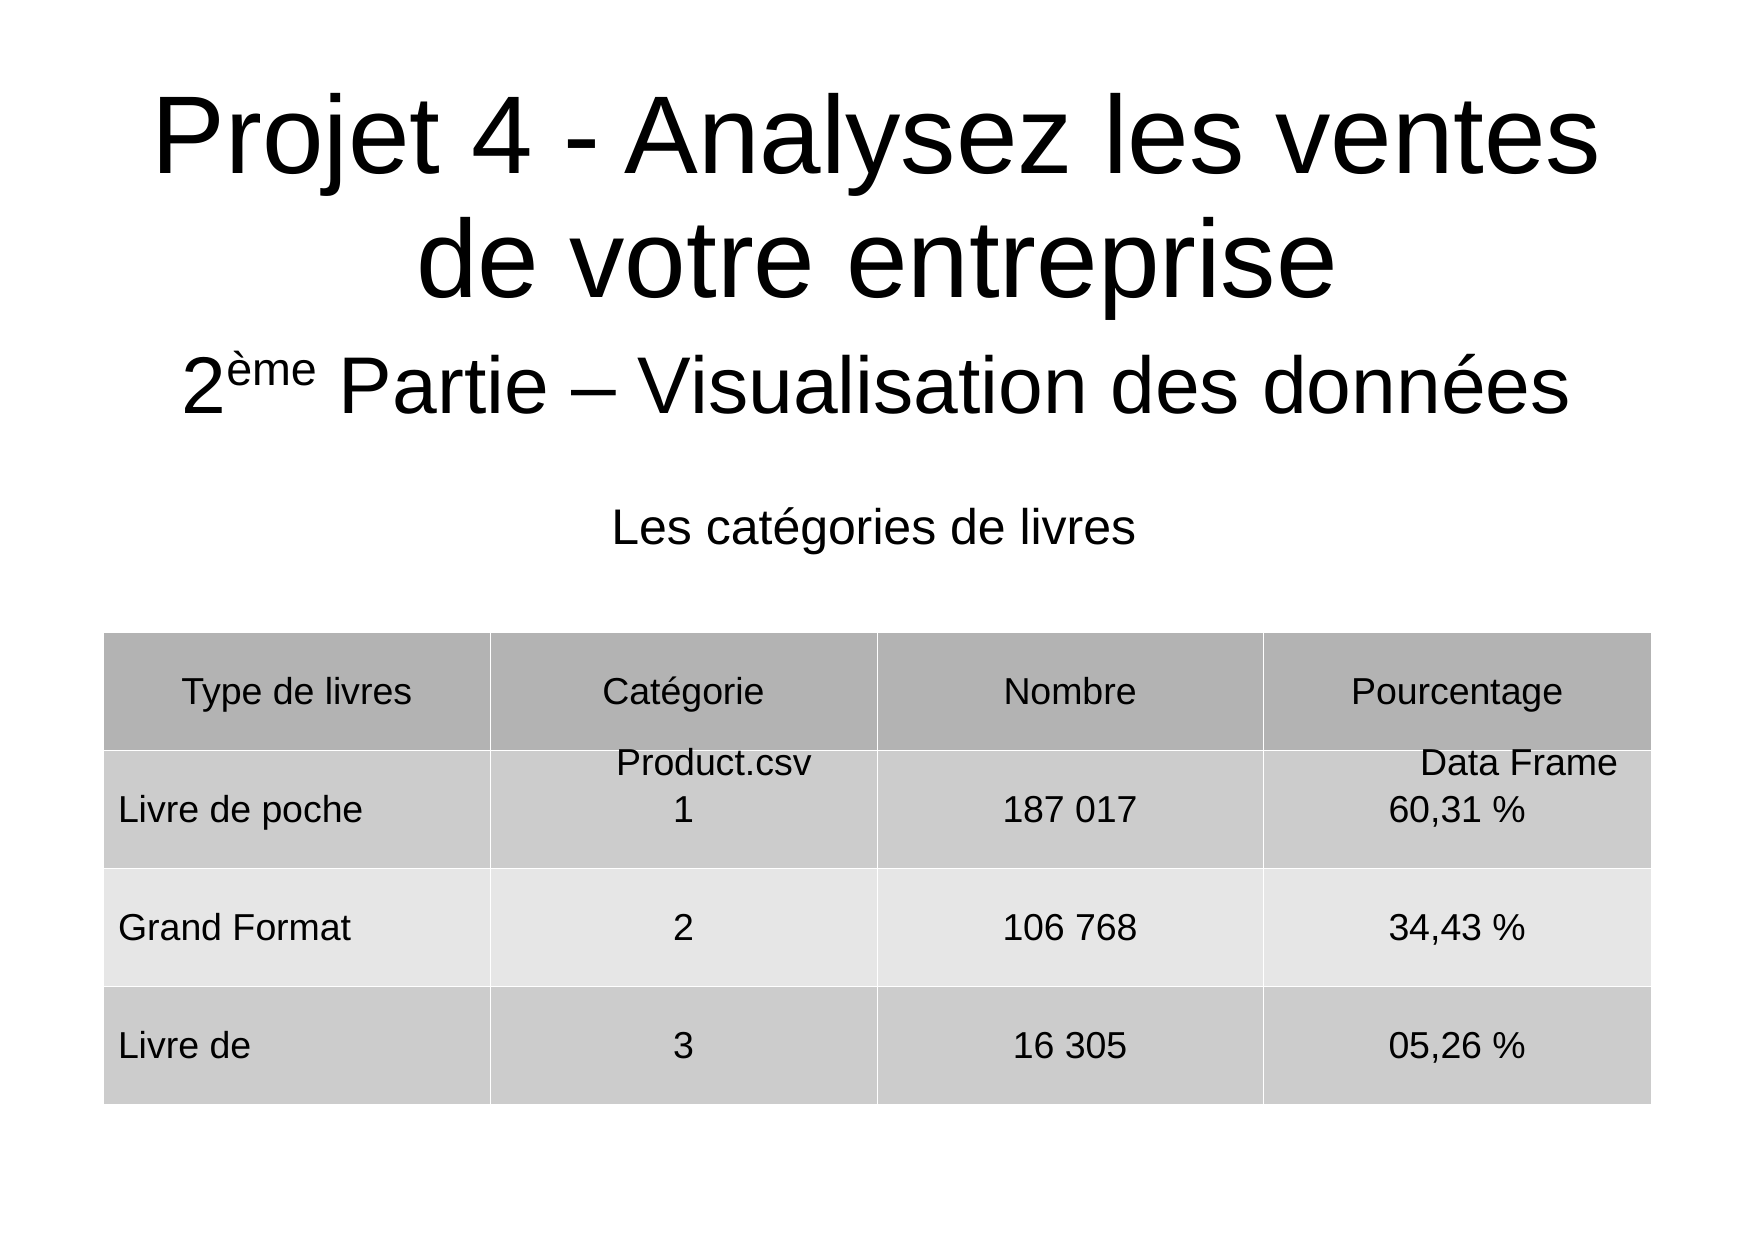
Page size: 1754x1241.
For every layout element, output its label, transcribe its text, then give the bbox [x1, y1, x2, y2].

table_header Pourcentage [1581, 633, 1651, 637]
title Projet 4 - Analysez les ventes de votre entreprise [140, 48, 1614, 321]
text_box [106, 463, 1642, 591]
text_box Data Frame [1581, 734, 1633, 792]
picture [91, 477, 1663, 1182]
subtitle 2ème Partie – Visualisation des données [140, 321, 1614, 449]
